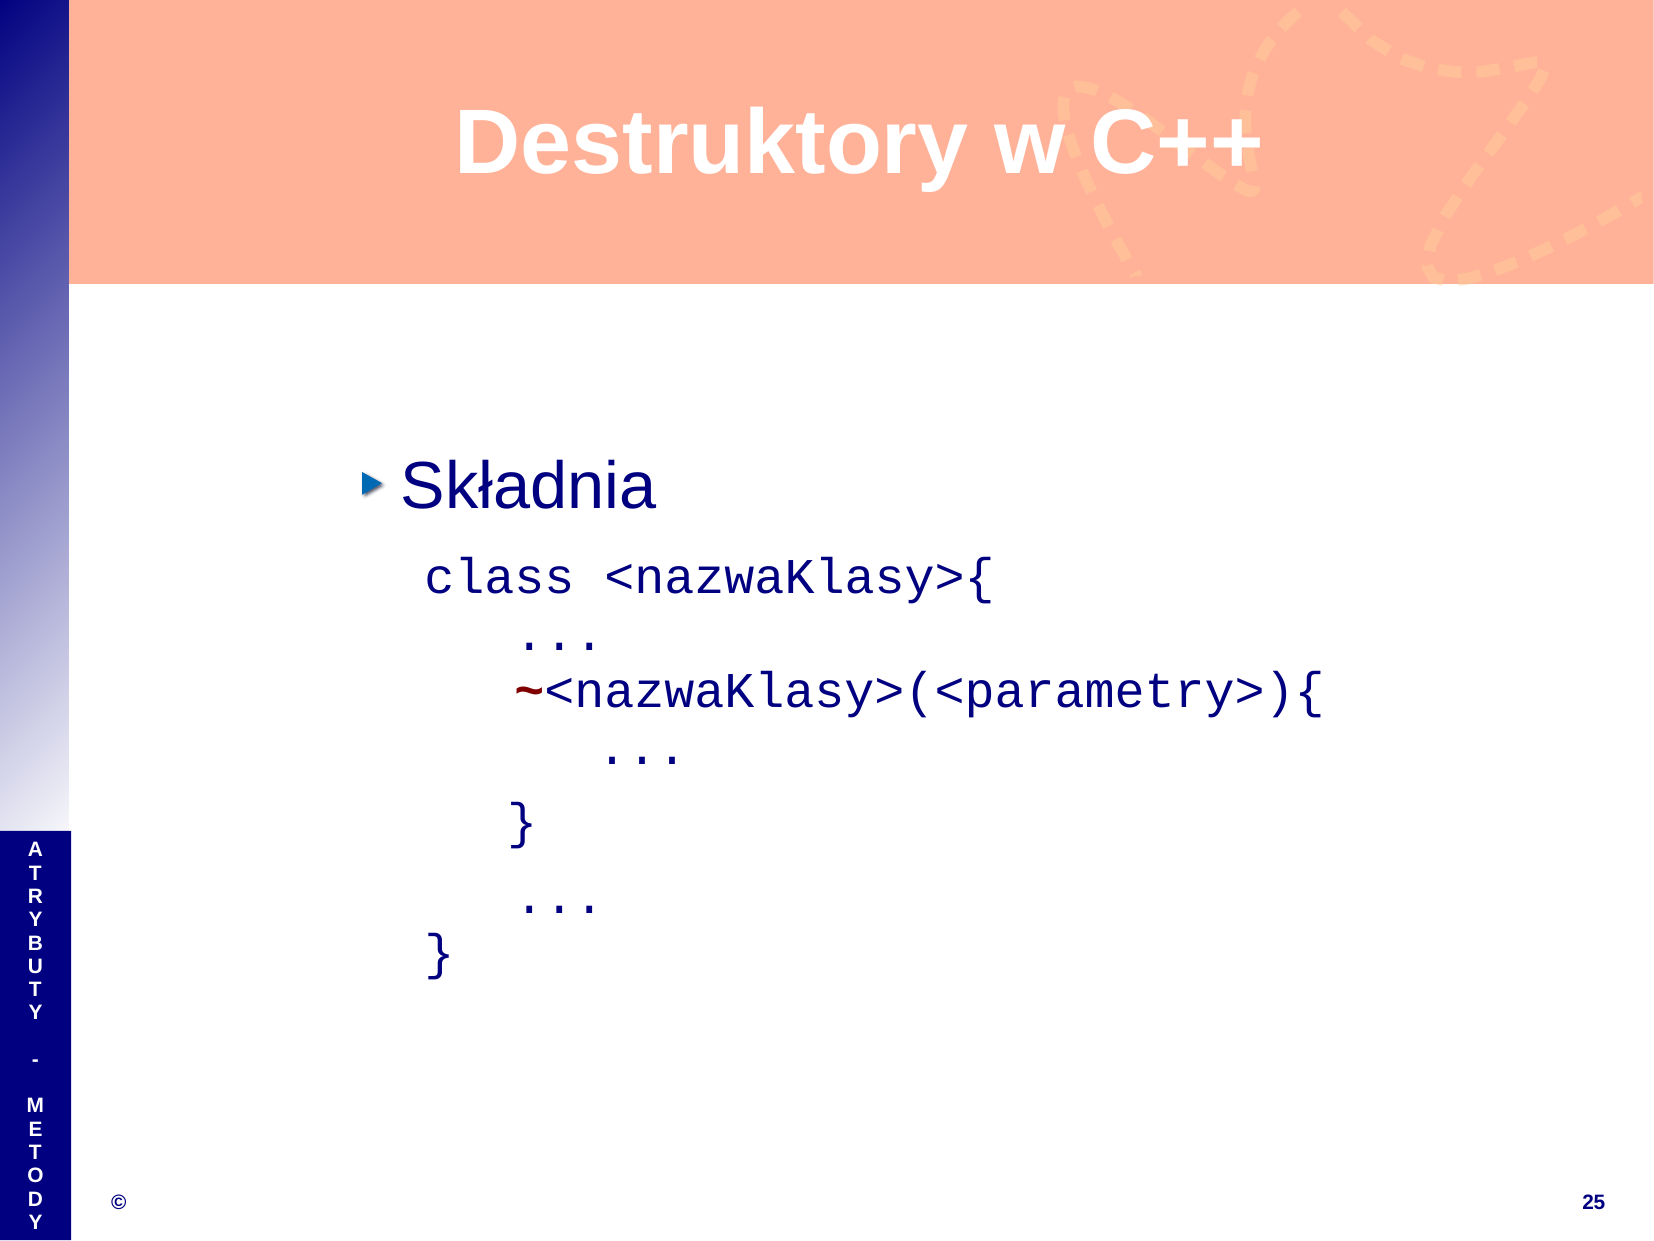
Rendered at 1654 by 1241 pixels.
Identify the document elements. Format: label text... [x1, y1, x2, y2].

title Destruktory w C++ [103, 37, 1617, 246]
text_box A T R Y B U T Y - M E T O D Y [0, 830, 71, 1241]
list Składnia class <nazwaKlasy>{ ... ~<nazwaKlasy>(<parametry>){ ... } ... } [329, 448, 1344, 1021]
